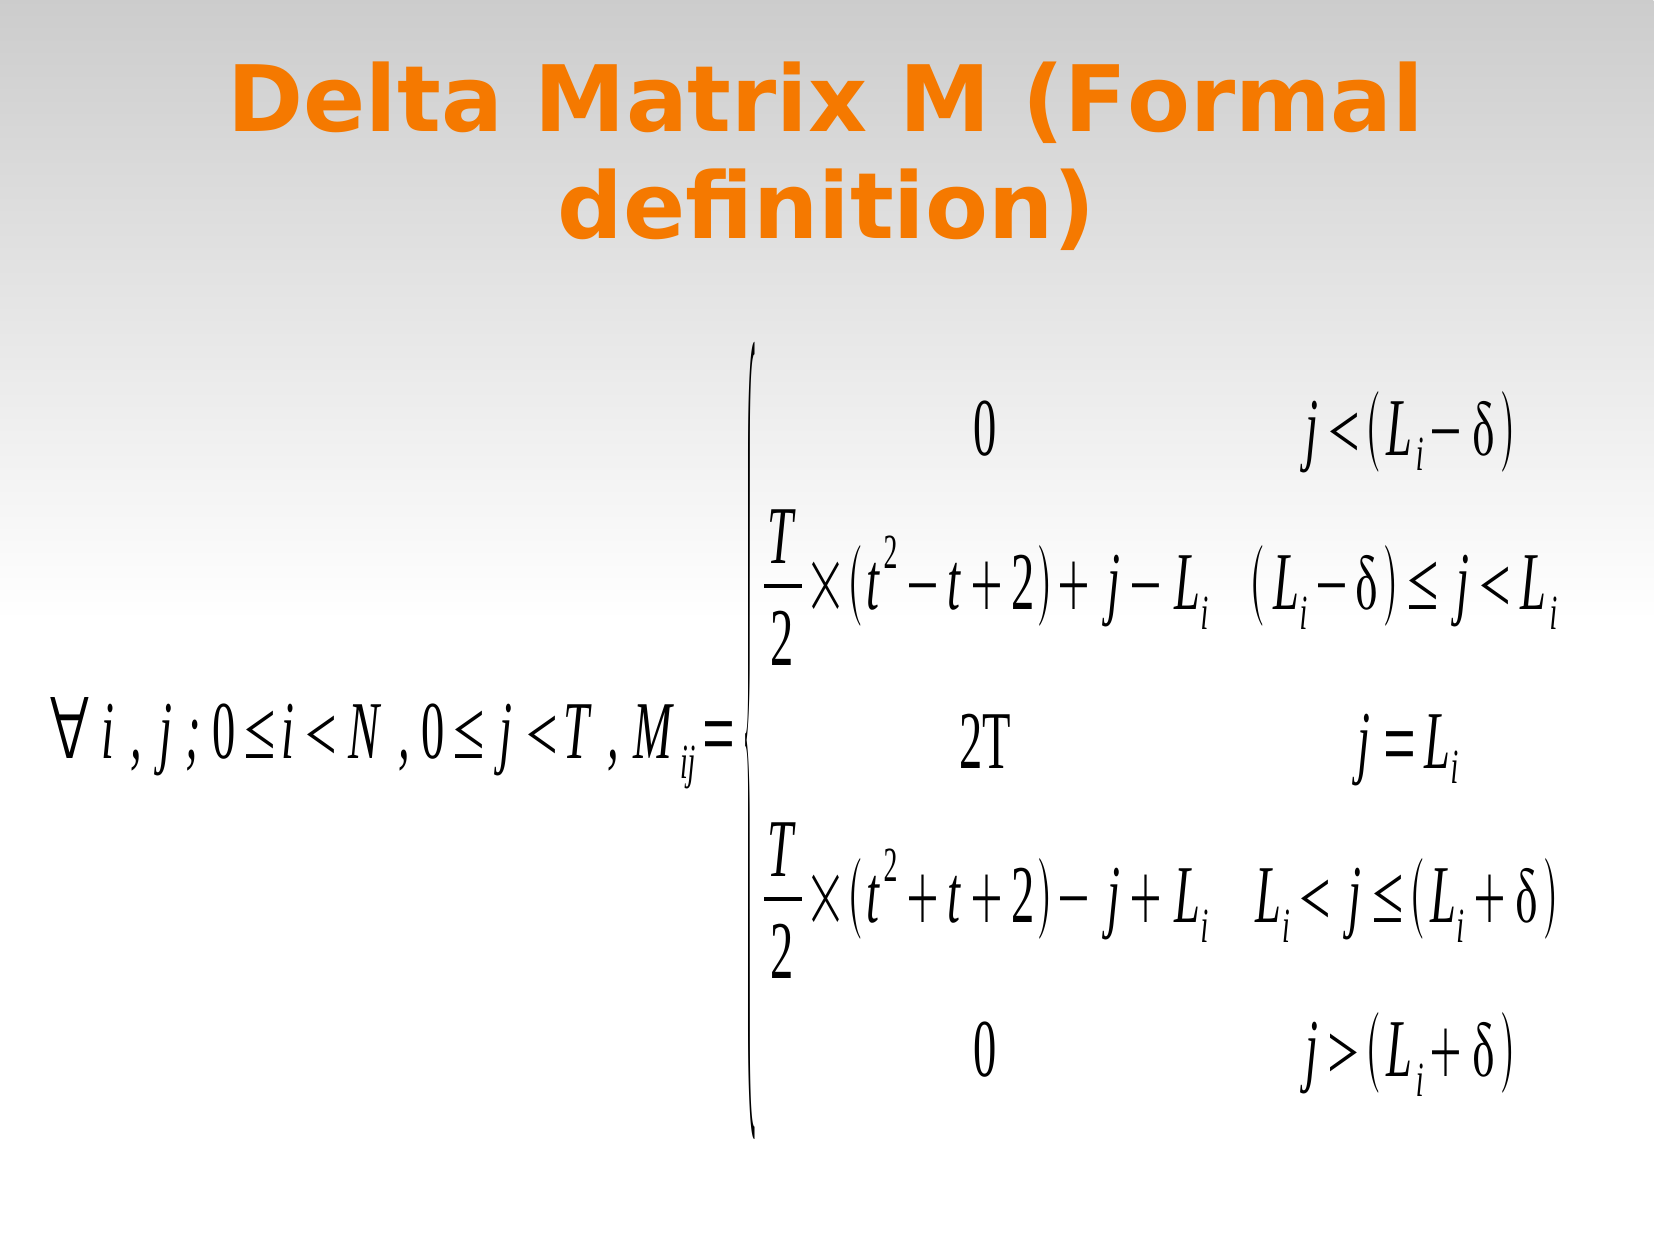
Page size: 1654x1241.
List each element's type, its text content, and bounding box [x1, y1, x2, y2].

chart [37, 337, 1569, 1144]
title Delta Matrix M (Formal definition) [82, 45, 1571, 261]
